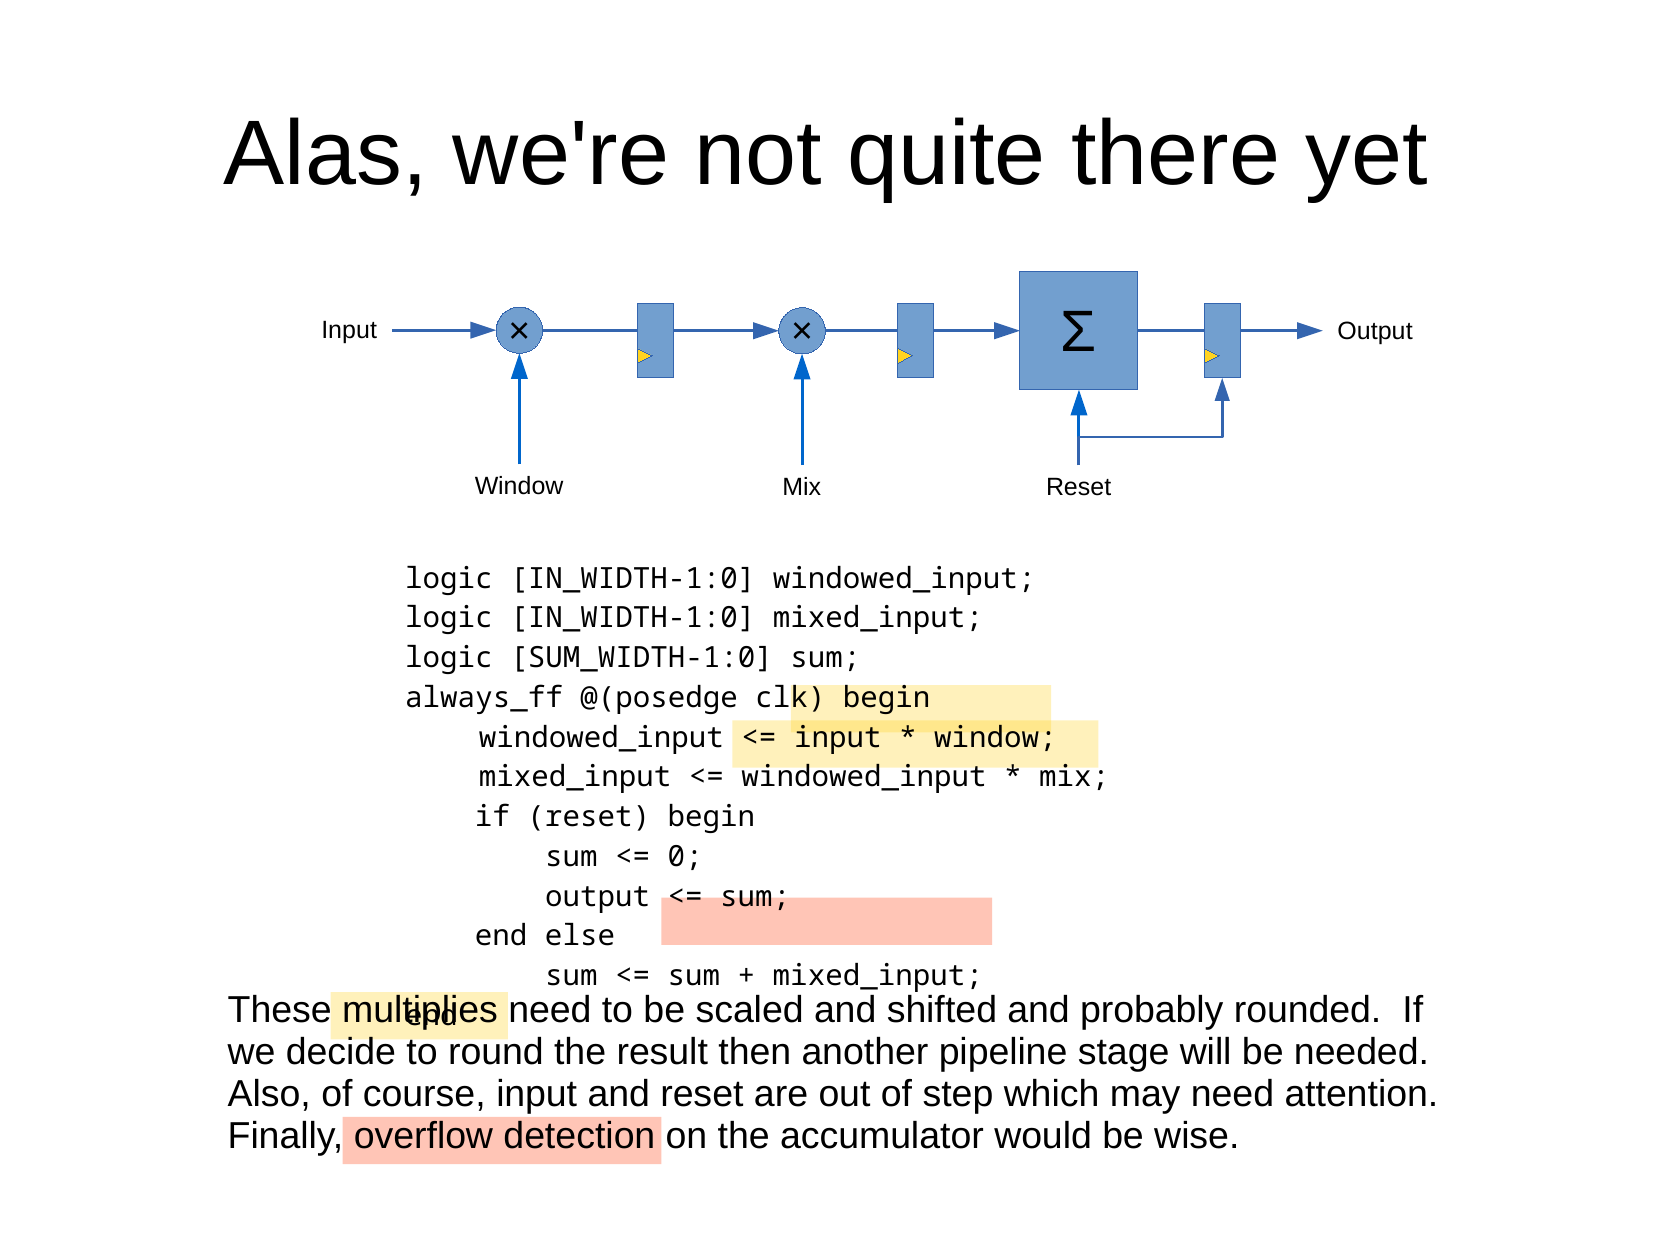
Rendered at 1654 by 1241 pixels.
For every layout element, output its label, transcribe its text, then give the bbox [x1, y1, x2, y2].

text_box Window [460, 464, 579, 508]
text_box × [778, 307, 826, 354]
text_box These multiplies need to be scaled and shifted and probably rounded. If we decide to round the result then another pipeline stage will be needed. Also, of course, input and reset are out of step which may need attention. Finally, overflow detection on the accumulator would be wise. [212, 980, 1465, 1165]
text_box Mix [767, 465, 837, 508]
text_box Reset [1031, 465, 1127, 508]
text_box Input [306, 308, 392, 352]
text_box Σ [1019, 271, 1138, 390]
text_box logic [IN_WIDTH-1:0] windowed_input; logic [IN_WIDTH-1:0] mixed_input; logic [SUM_WIDTH-1:0] sum; always_ff @(posedge clk) begin windowed_input <= input * window; mixed_input <= windowed_input * mix; if (reset) begin sum <= 0; output <= sum; end else sum <= sum + mixed_input; end [390, 549, 1125, 976]
text_box Output [1322, 309, 1428, 353]
text_box [1204, 303, 1241, 378]
text_box × [496, 307, 543, 354]
text_box [637, 303, 674, 378]
title Alas, we're not quite there yet [82, 49, 1571, 257]
text_box [897, 303, 934, 378]
